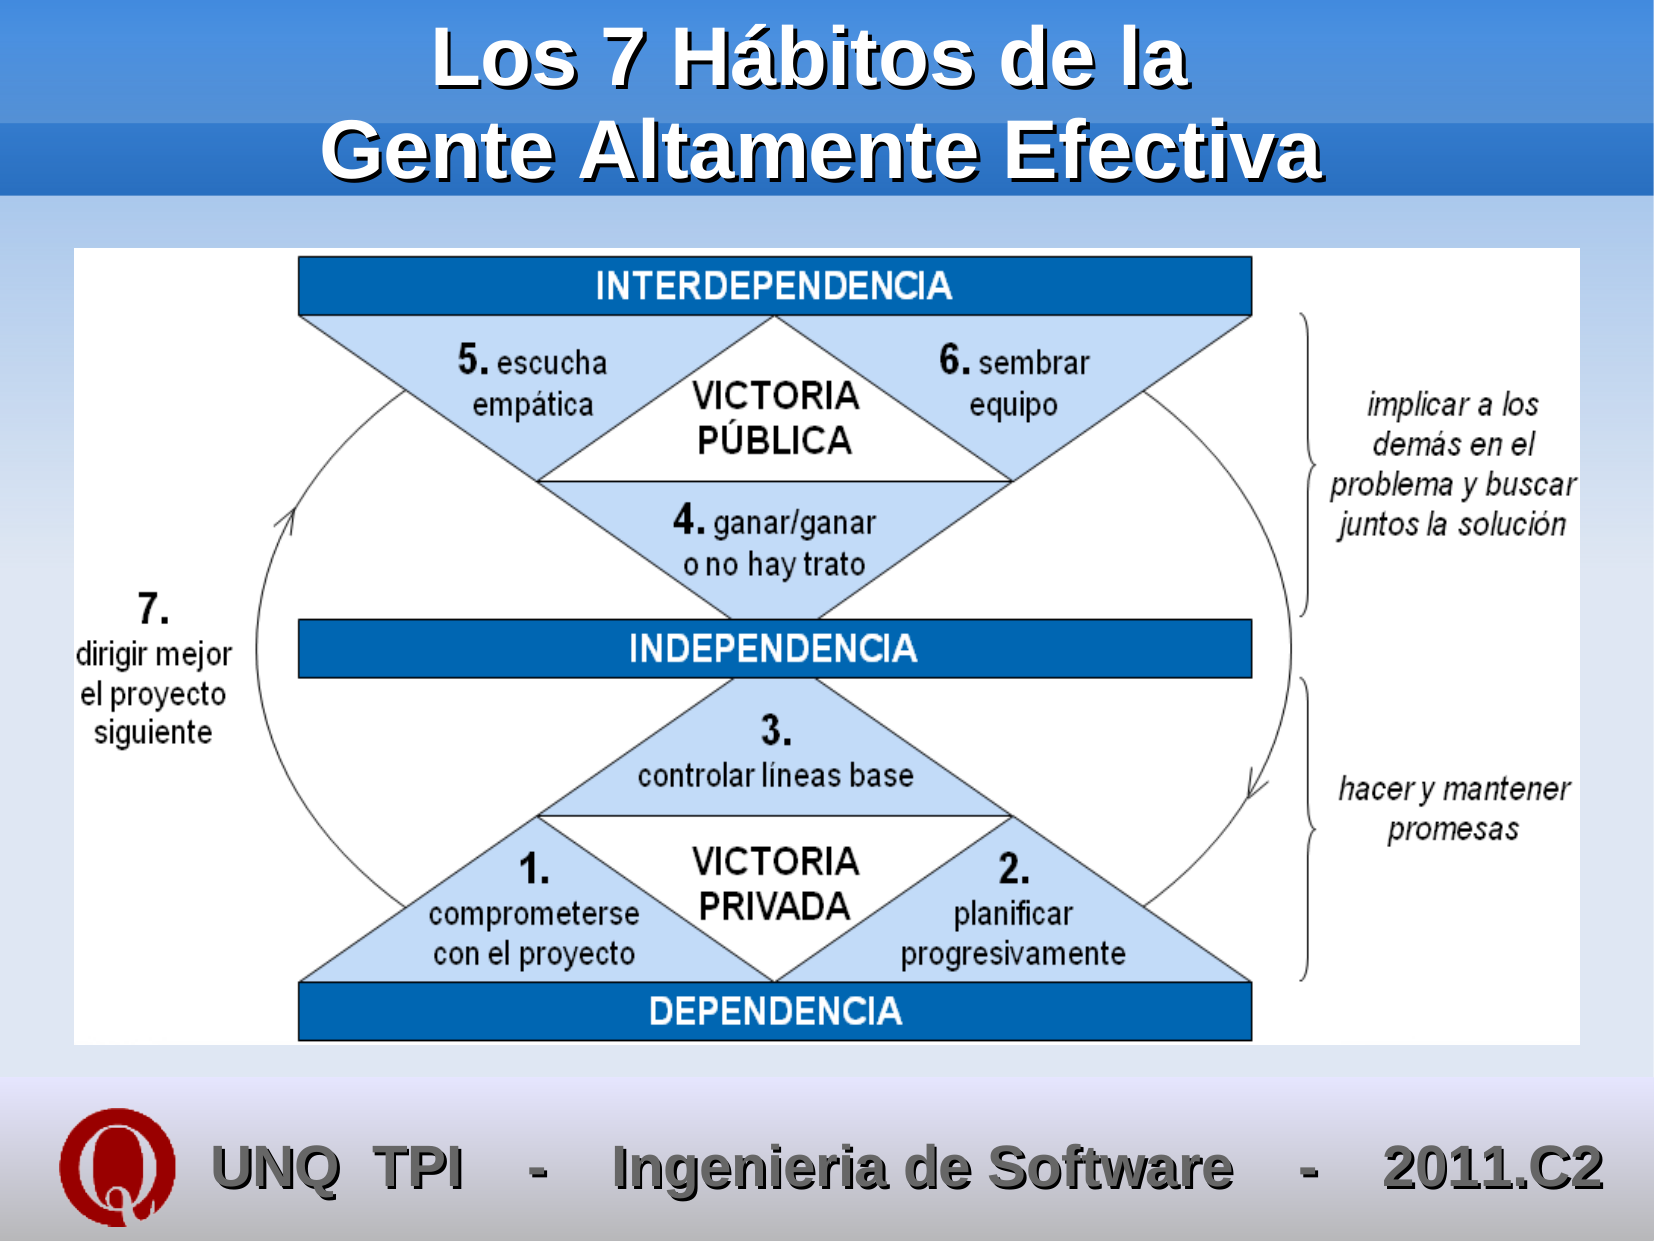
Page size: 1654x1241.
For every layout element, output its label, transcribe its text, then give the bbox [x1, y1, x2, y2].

picture [0, 0, 1654, 1077]
title Los 7 Hábitos de la Gente Altamente Efectiva [76, 0, 1566, 208]
title UNQ TPI - Ingenieria de Software - 2011.C2 [0, 1077, 1654, 1241]
picture [59, 1108, 178, 1227]
